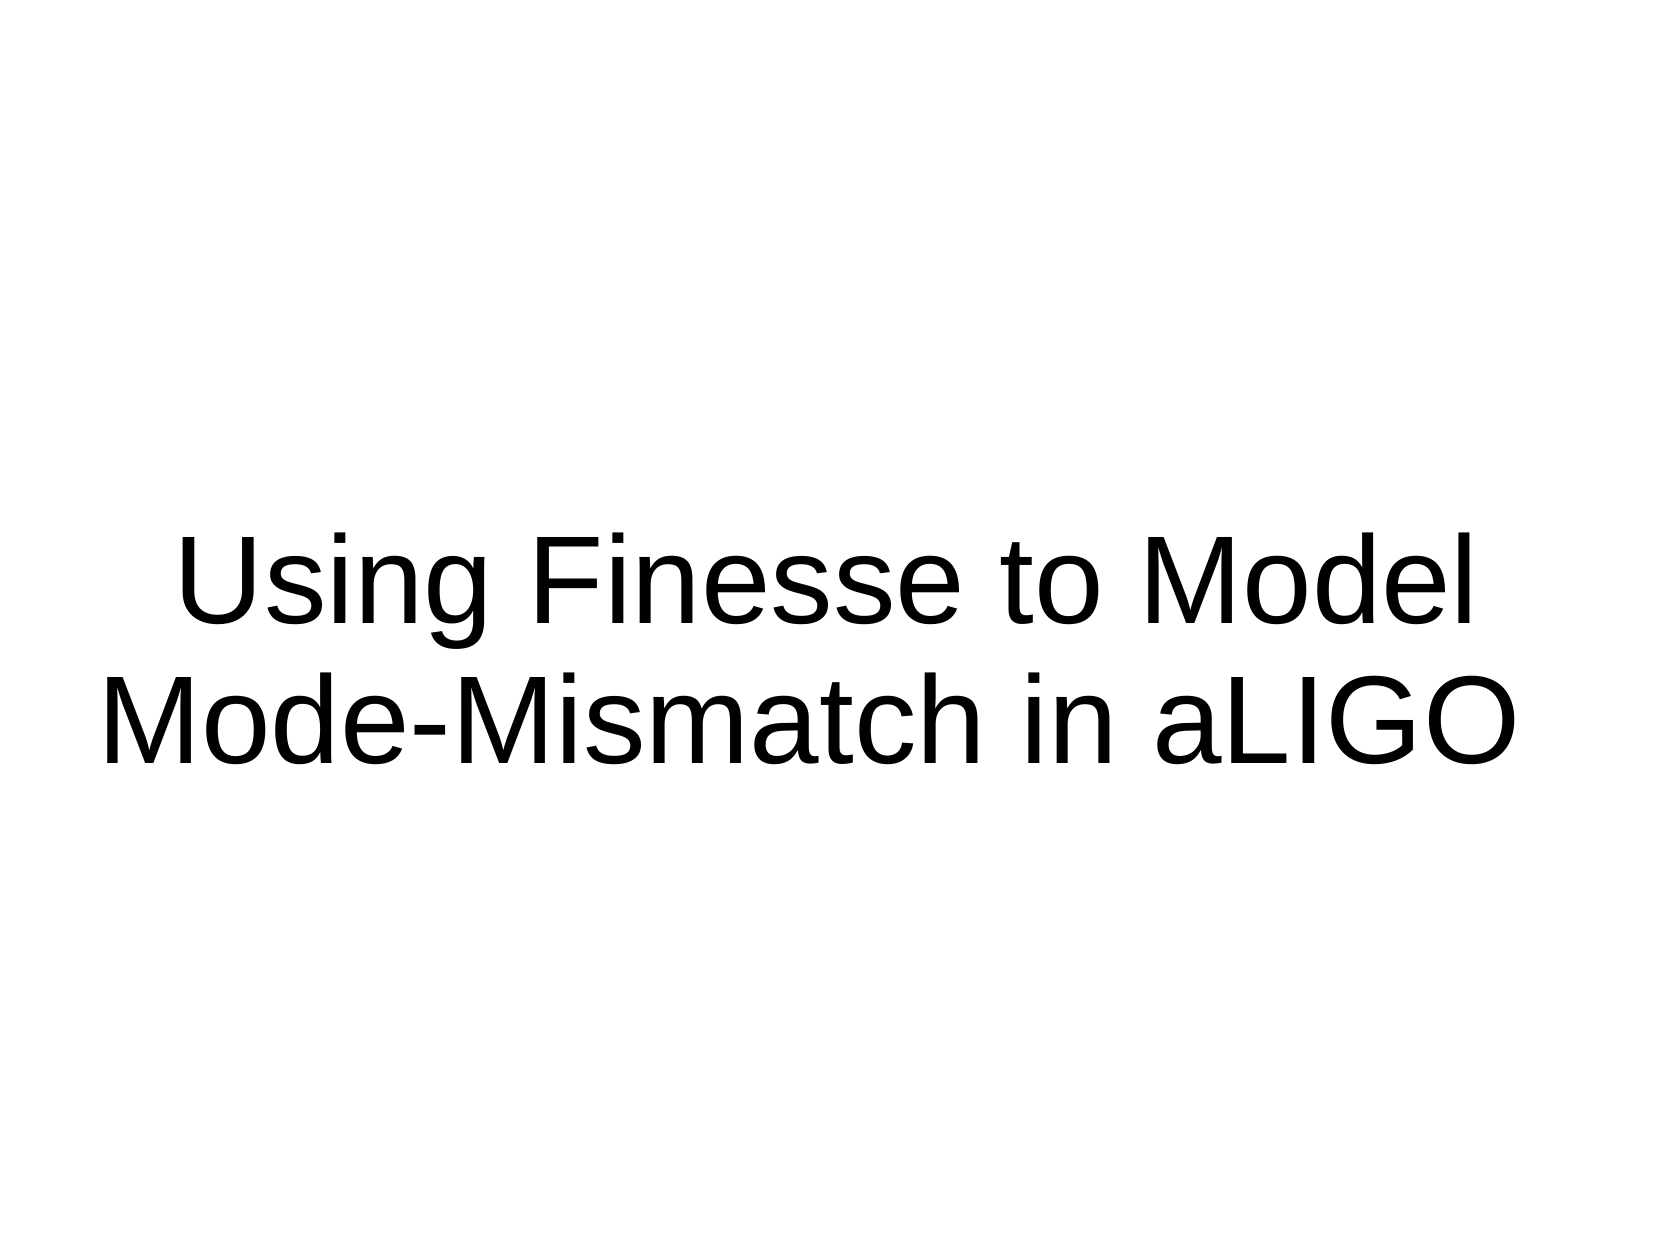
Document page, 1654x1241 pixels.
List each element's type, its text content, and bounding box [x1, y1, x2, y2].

subtitle Using Finesse to Model Mode-Mismatch in aLIGO [82, 290, 1571, 1010]
